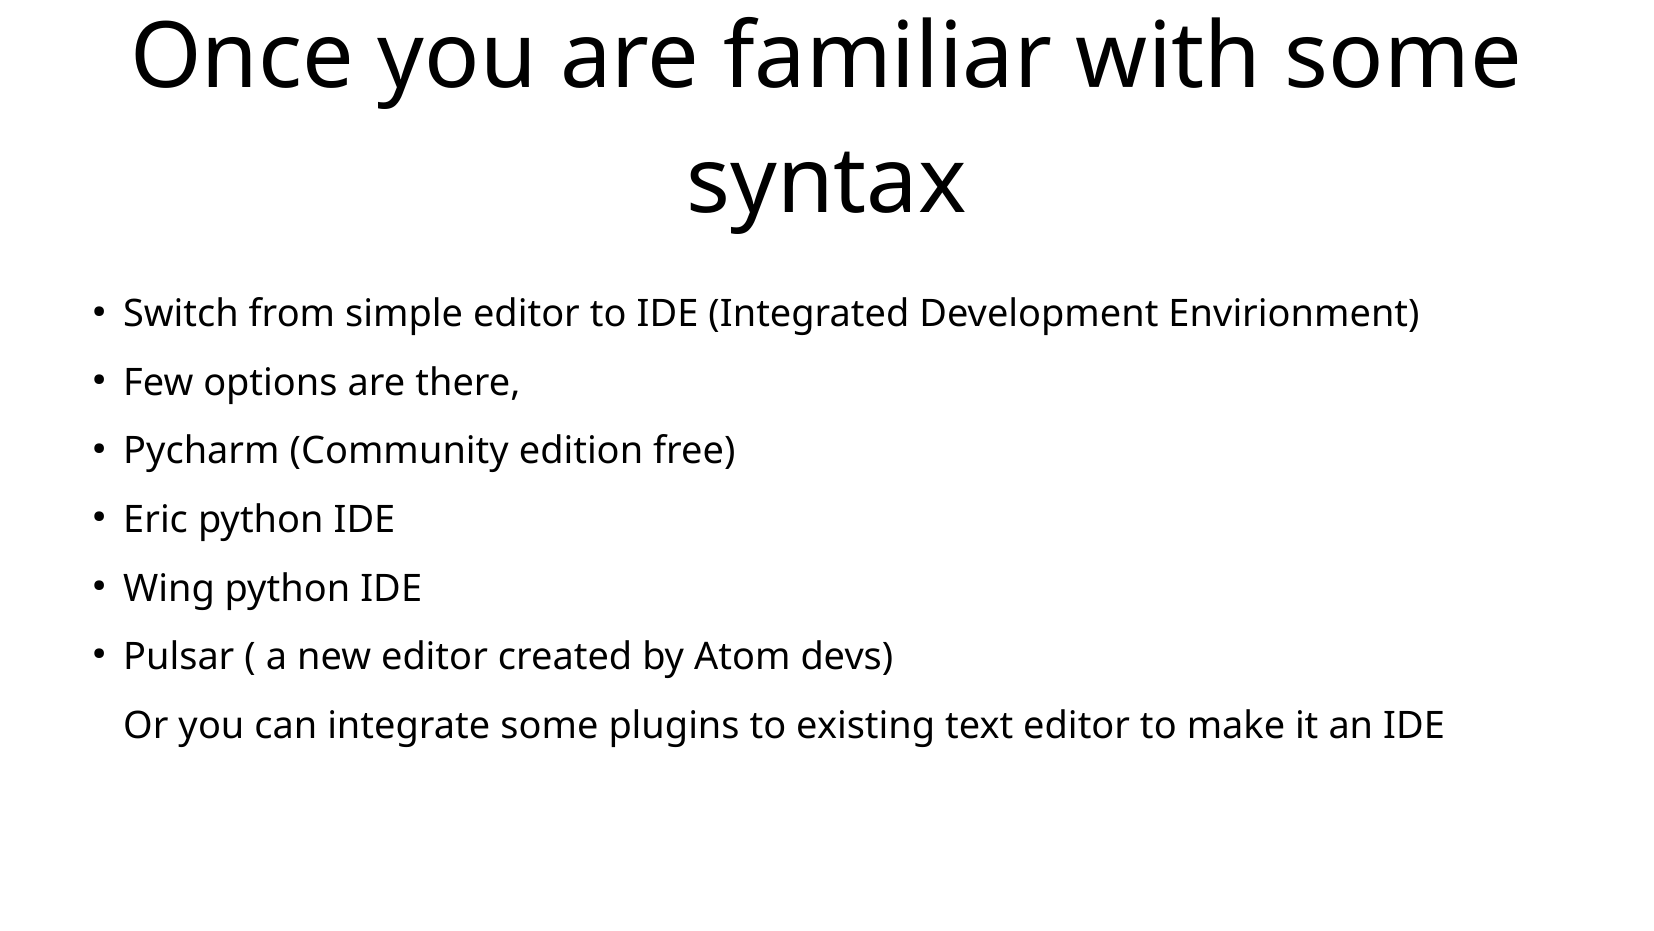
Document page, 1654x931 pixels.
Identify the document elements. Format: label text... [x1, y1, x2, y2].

title Once you are familiar with some syntax [82, 13, 1571, 216]
list Switch from simple editor to IDE (Integrated Development Envirionment) Few options are there, Pycharm (Community edition free) Eric python IDE Wing python IDE Pulsar ( a new editor created by Atom devs) Or you can integrate some plugins to existing text editor to make it an IDE [82, 217, 1571, 758]
